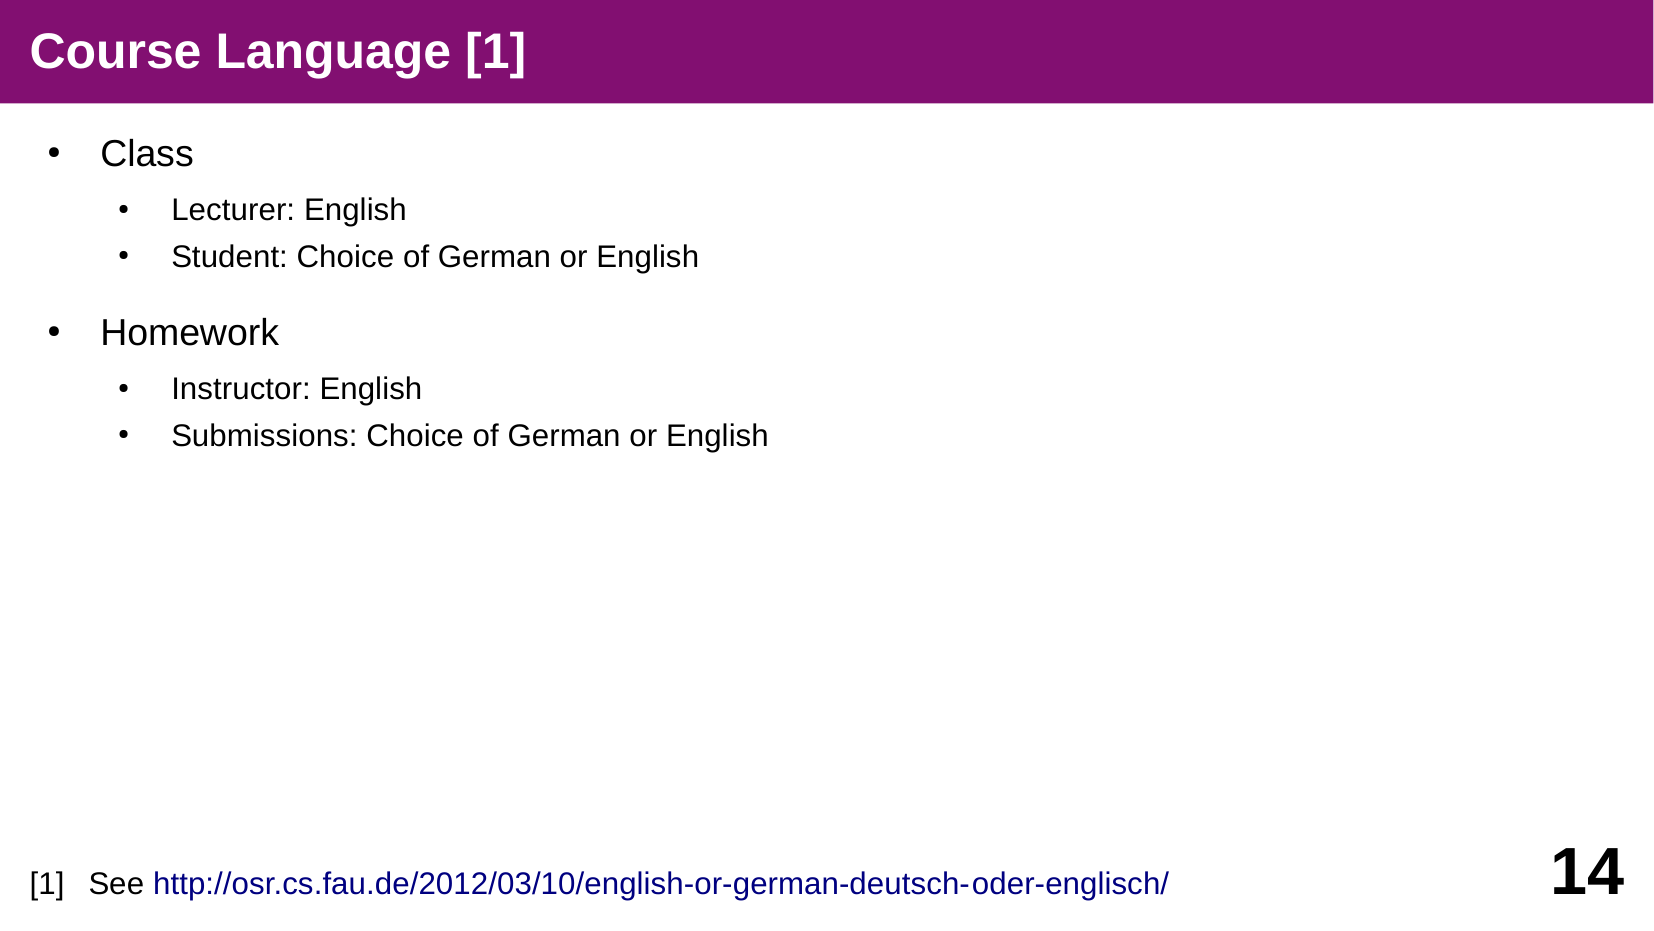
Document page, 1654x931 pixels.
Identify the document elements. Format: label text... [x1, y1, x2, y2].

list Class Lecturer: English Student: Choice of German or English Homework Instructor: English Submissions: Choice of German or English [29, 132, 1625, 813]
text_box [1] See http://osr.cs.fau.de/2012/03/10/english-or-german-deutsch-oder-englisch/ [0, 812, 1536, 931]
title Course Language [1] [0, 0, 1654, 104]
